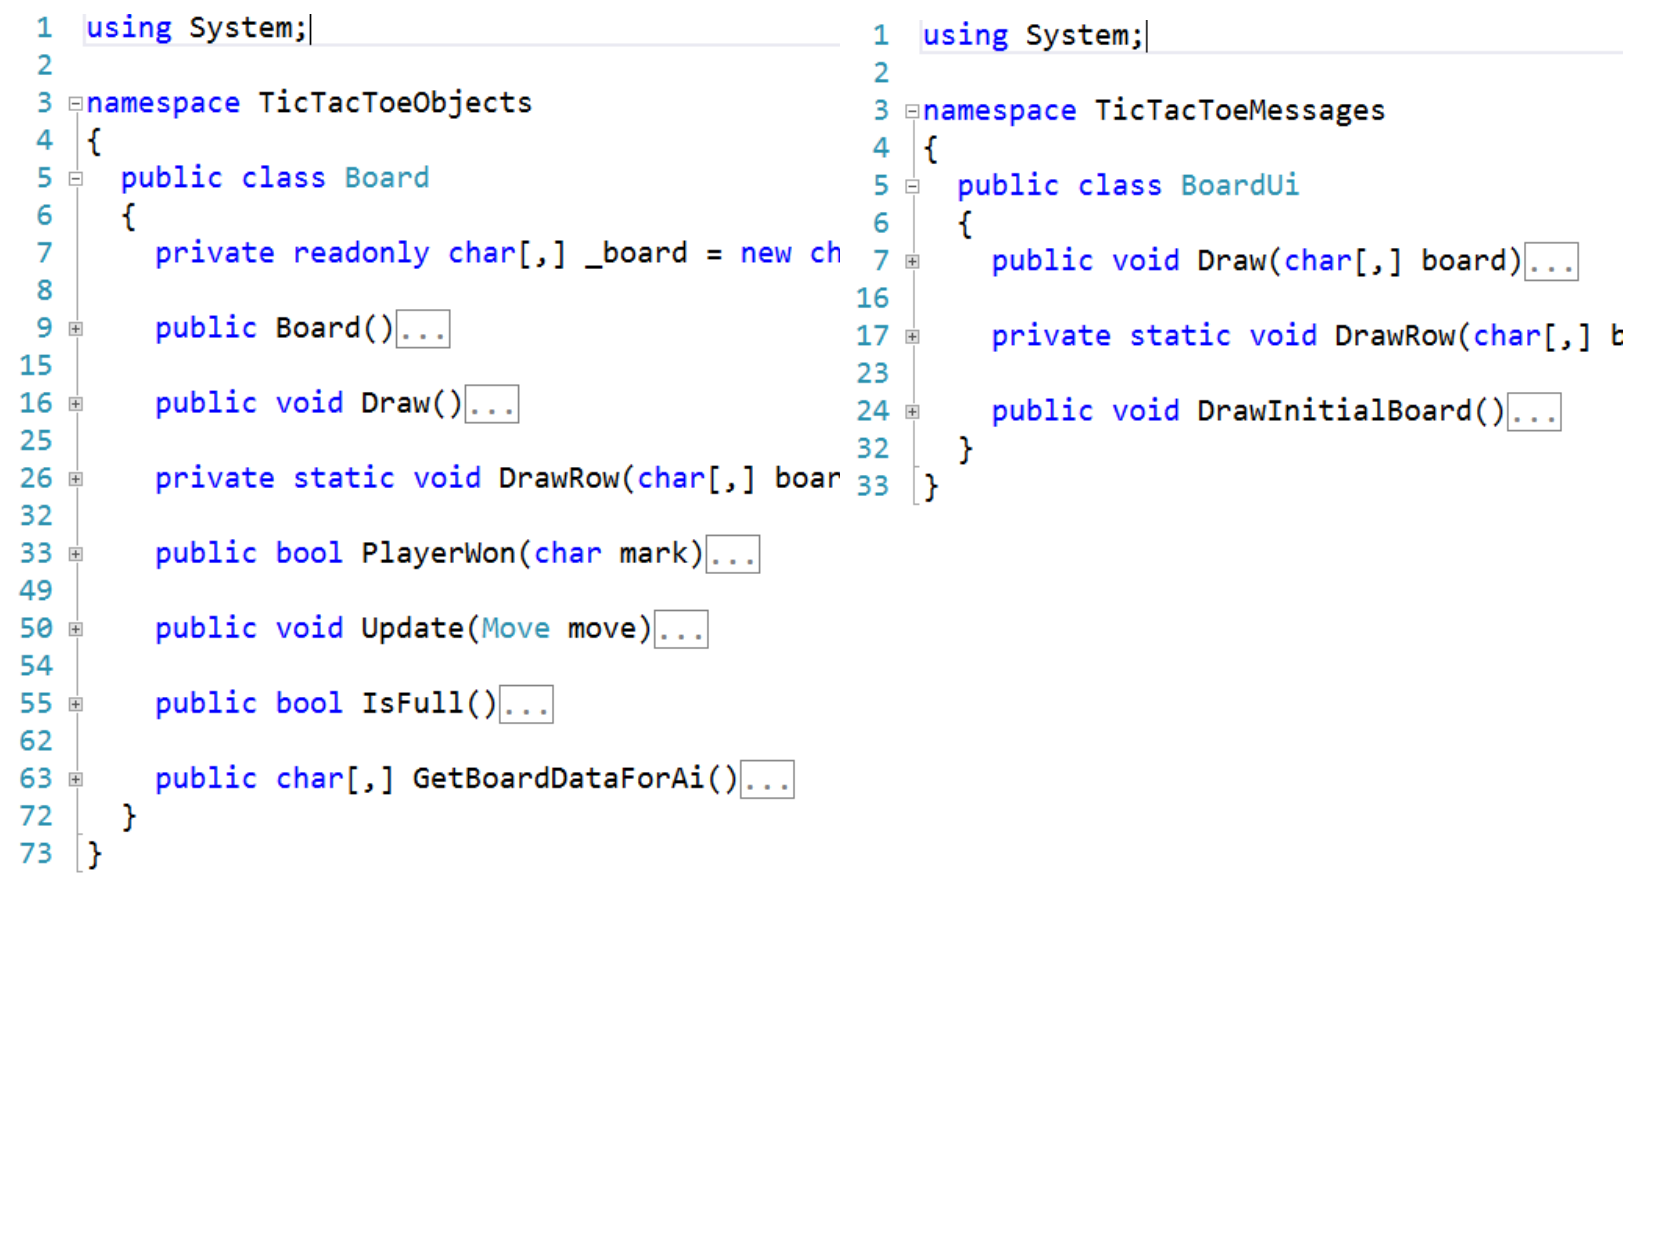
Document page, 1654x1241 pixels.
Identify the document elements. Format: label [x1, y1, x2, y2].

picture [8, 14, 1623, 879]
